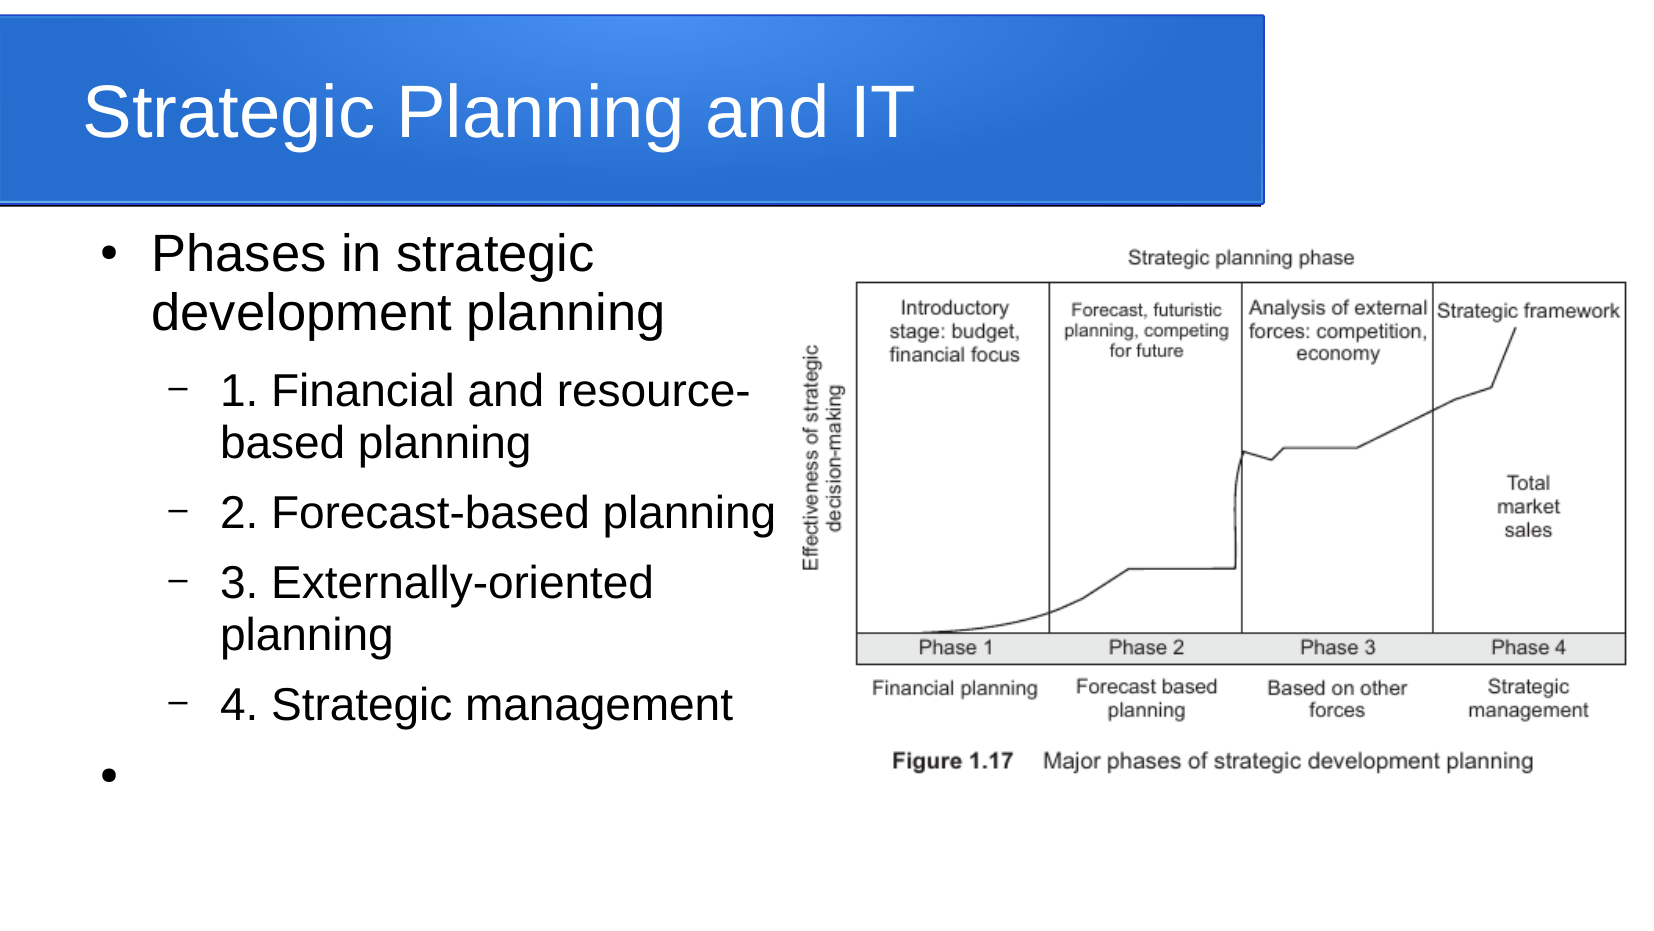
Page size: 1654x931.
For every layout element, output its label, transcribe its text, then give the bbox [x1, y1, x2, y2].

title Strategic Planning and IT [82, 35, 1235, 189]
picture [792, 235, 1636, 786]
list Phases in strategic development planning 1. Financial and resource-based planning 2. Forecast-based planning 3. Externally-oriented planning 4. Strategic management [82, 224, 781, 764]
